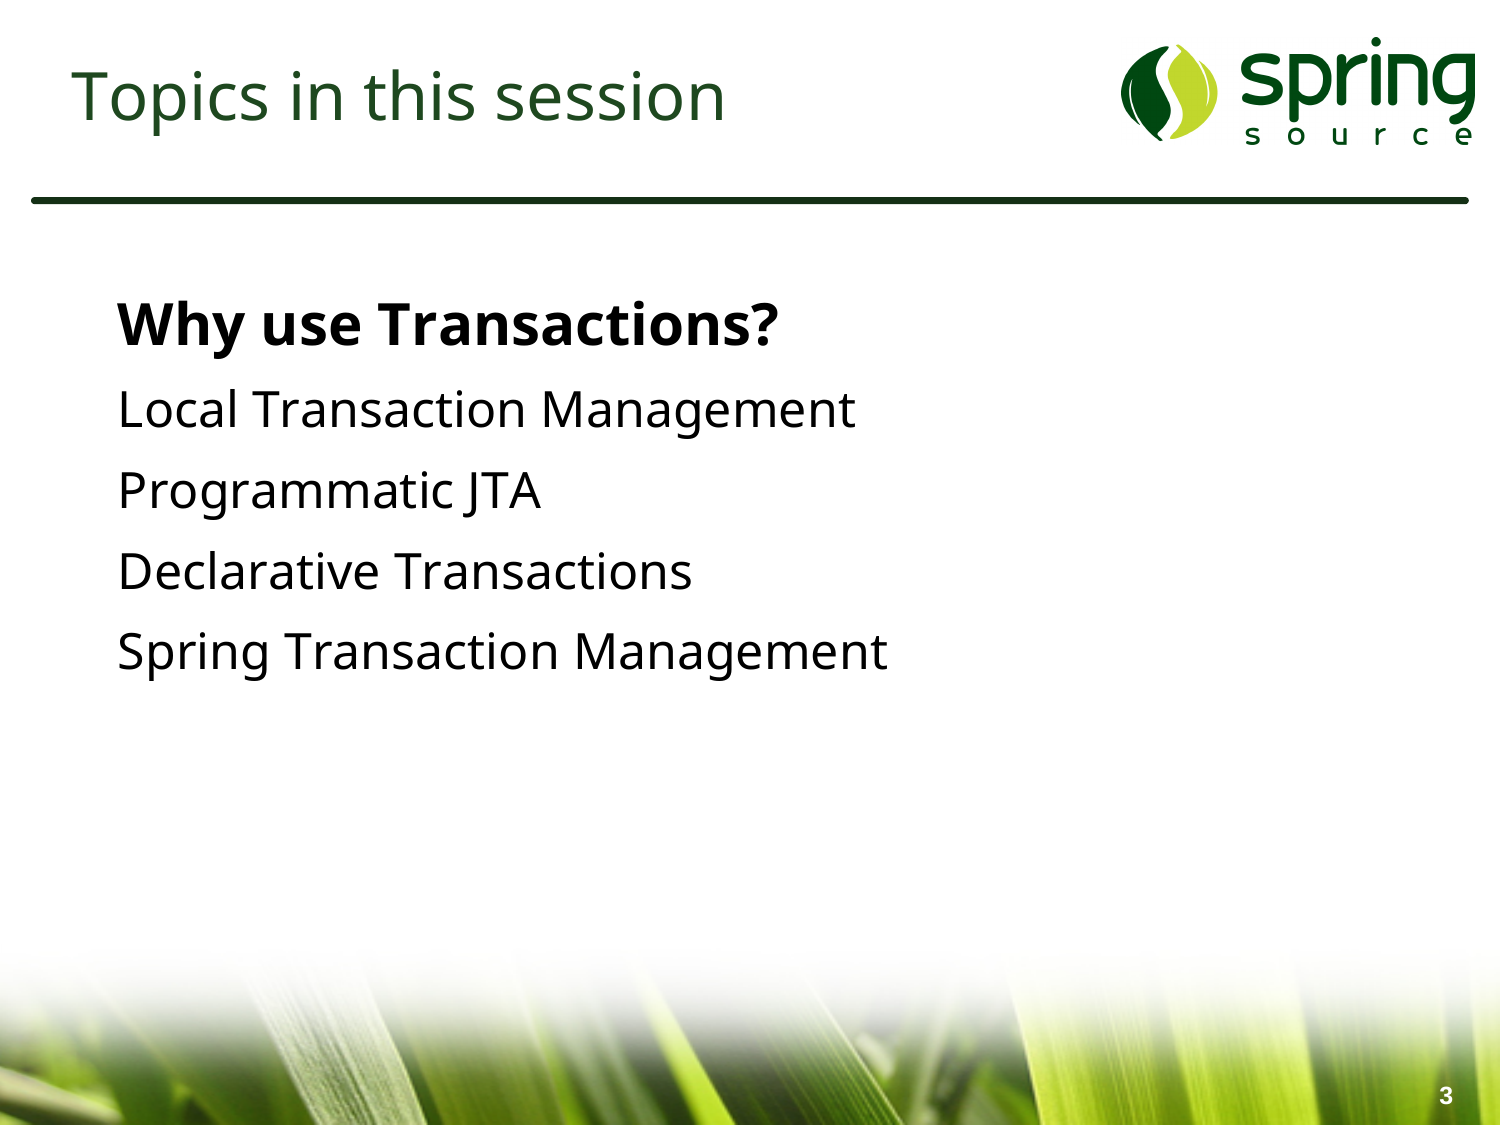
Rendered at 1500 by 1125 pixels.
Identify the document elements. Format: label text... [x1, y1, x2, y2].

title Topics in this session [56, 13, 1089, 176]
list Why use Transactions? Local Transaction Management Programmatic JTA Declarative Transactions Spring Transaction Management [103, 275, 1394, 938]
picture [1121, 37, 1475, 145]
picture [0, 944, 1500, 1125]
